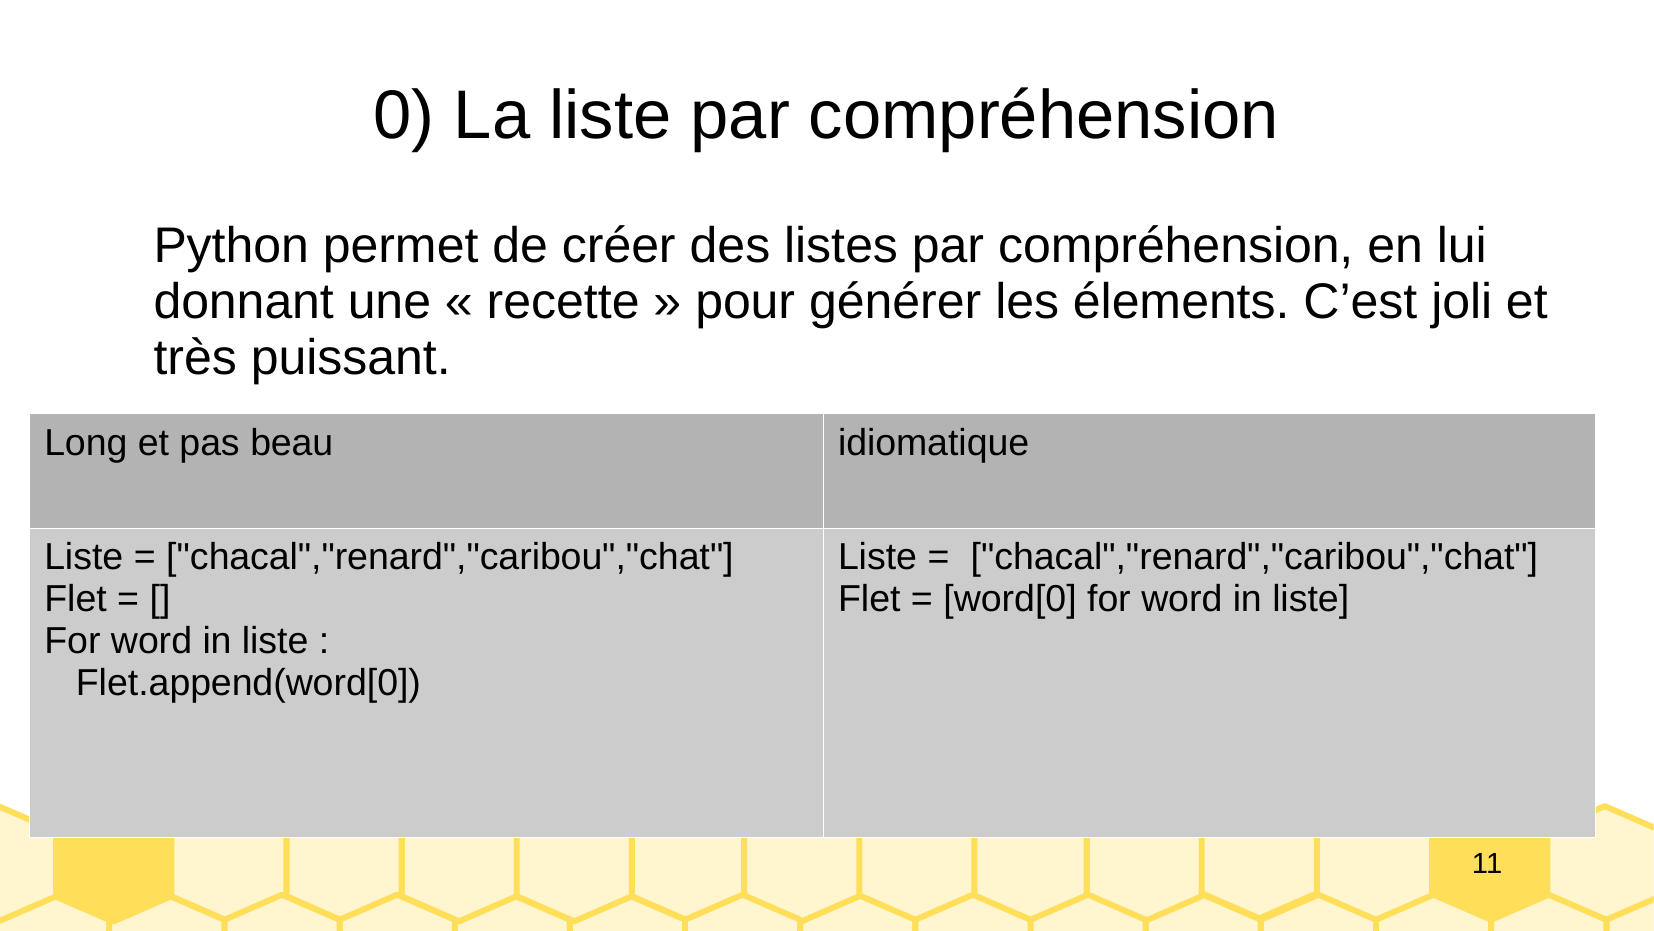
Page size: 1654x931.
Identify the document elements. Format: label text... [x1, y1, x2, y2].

table_header Long et pas beau [30, 414, 823, 528]
table_header idiomatique [824, 414, 1595, 528]
list Python permet de créer des listes par compréhension, en lui donnant une « recette » pour générer les élements. C’est joli et très puissant. [82, 217, 1571, 413]
table_cell Liste = ["chacal","renard","caribou","chat"] Flet = [] For word in liste : Flet.append(word[0]) [30, 529, 823, 837]
table_cell Liste = ["chacal","renard","caribou","chat"] Flet = [word[0] for word in liste] [824, 529, 1595, 837]
title 0) La liste par compréhension [82, 37, 1571, 193]
